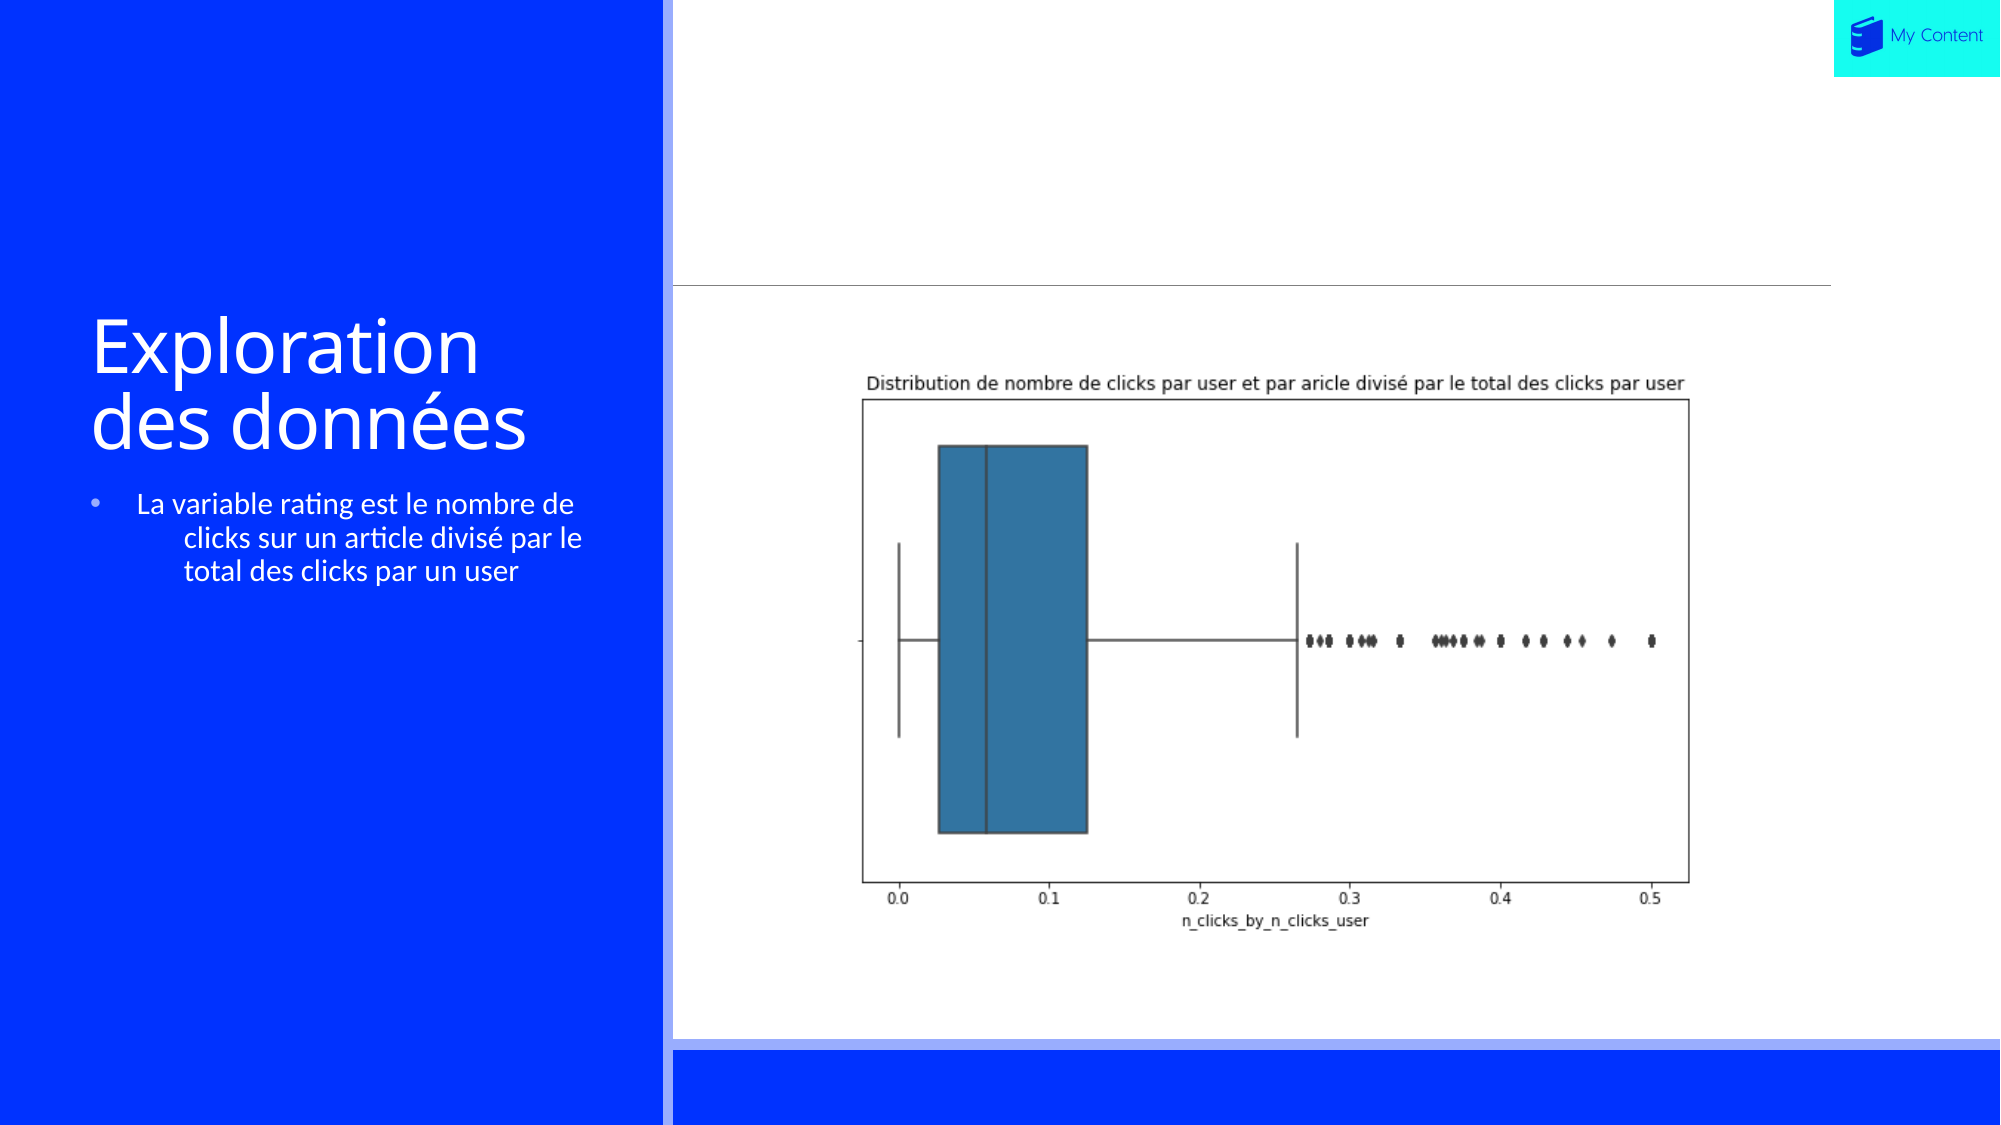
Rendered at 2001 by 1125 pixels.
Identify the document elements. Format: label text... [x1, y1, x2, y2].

picture [1834, 0, 2000, 77]
title Exploration des données [75, 97, 601, 473]
list La variable rating est le nombre de clicks sur un article divisé par le total des clicks par un user [75, 479, 601, 1035]
picture [729, 322, 1795, 962]
